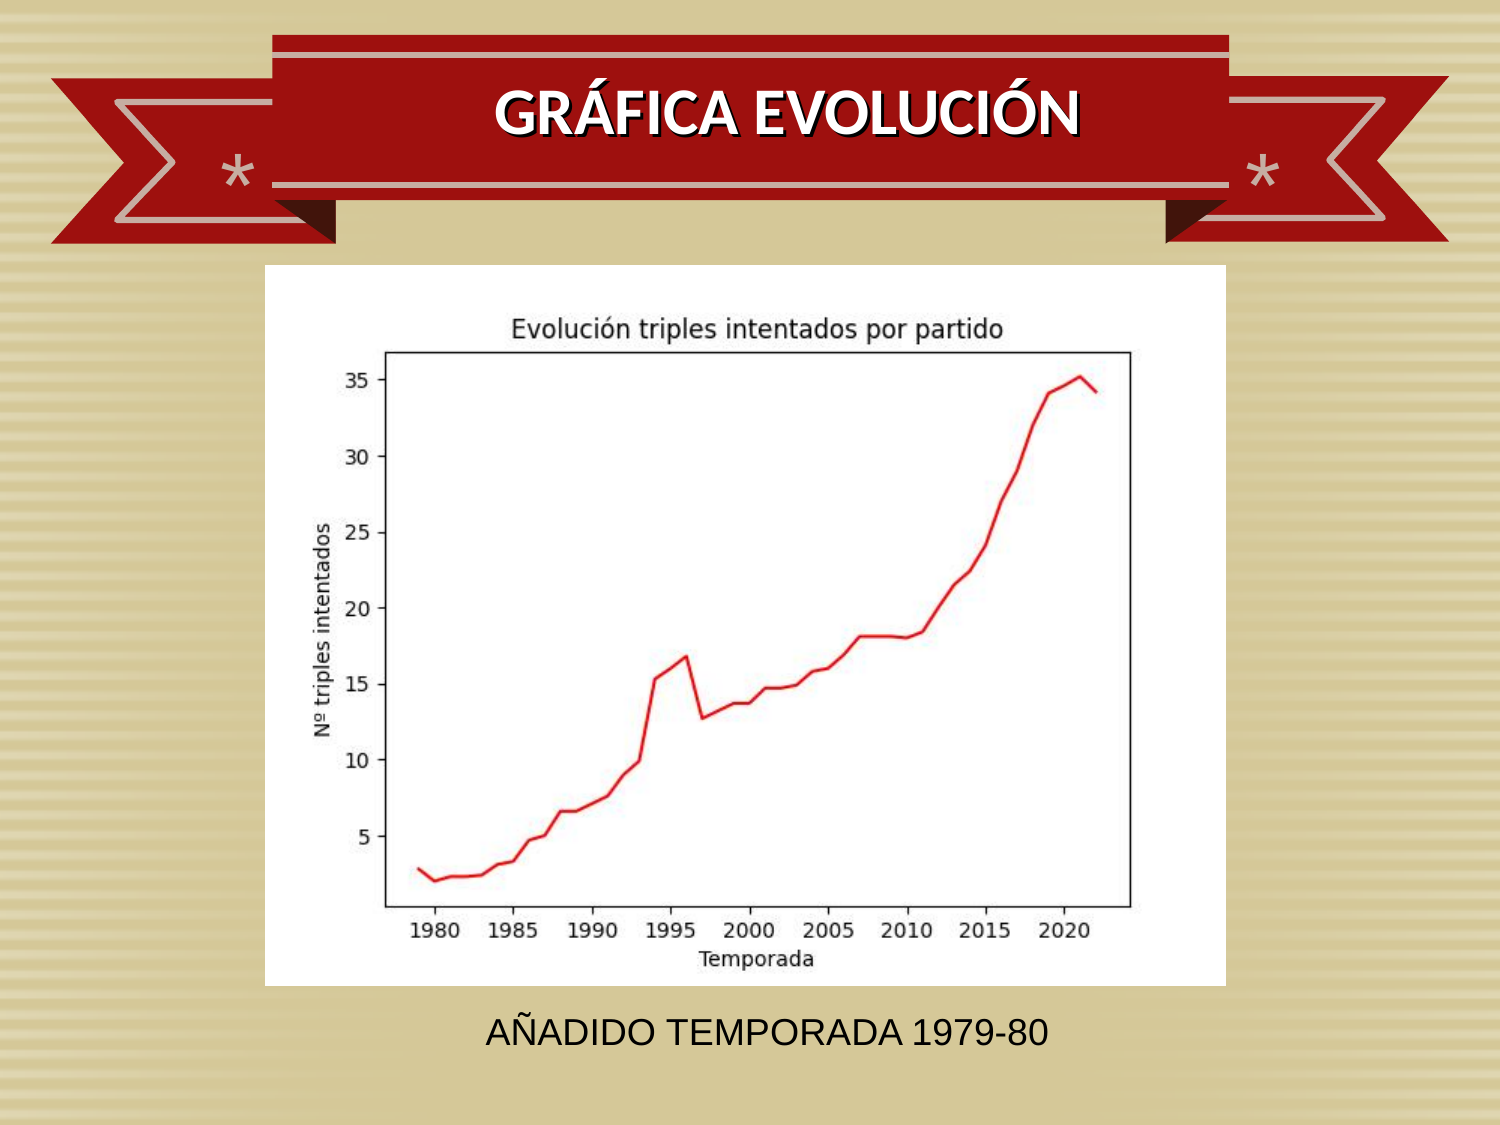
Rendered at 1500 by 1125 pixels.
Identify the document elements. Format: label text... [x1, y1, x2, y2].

title GRÁFICA EVOLUCIÓN [265, 59, 1241, 178]
picture [0, 0, 1500, 1125]
text_box AÑADIDO TEMPORADA 1979-80 [470, 1003, 1123, 1068]
